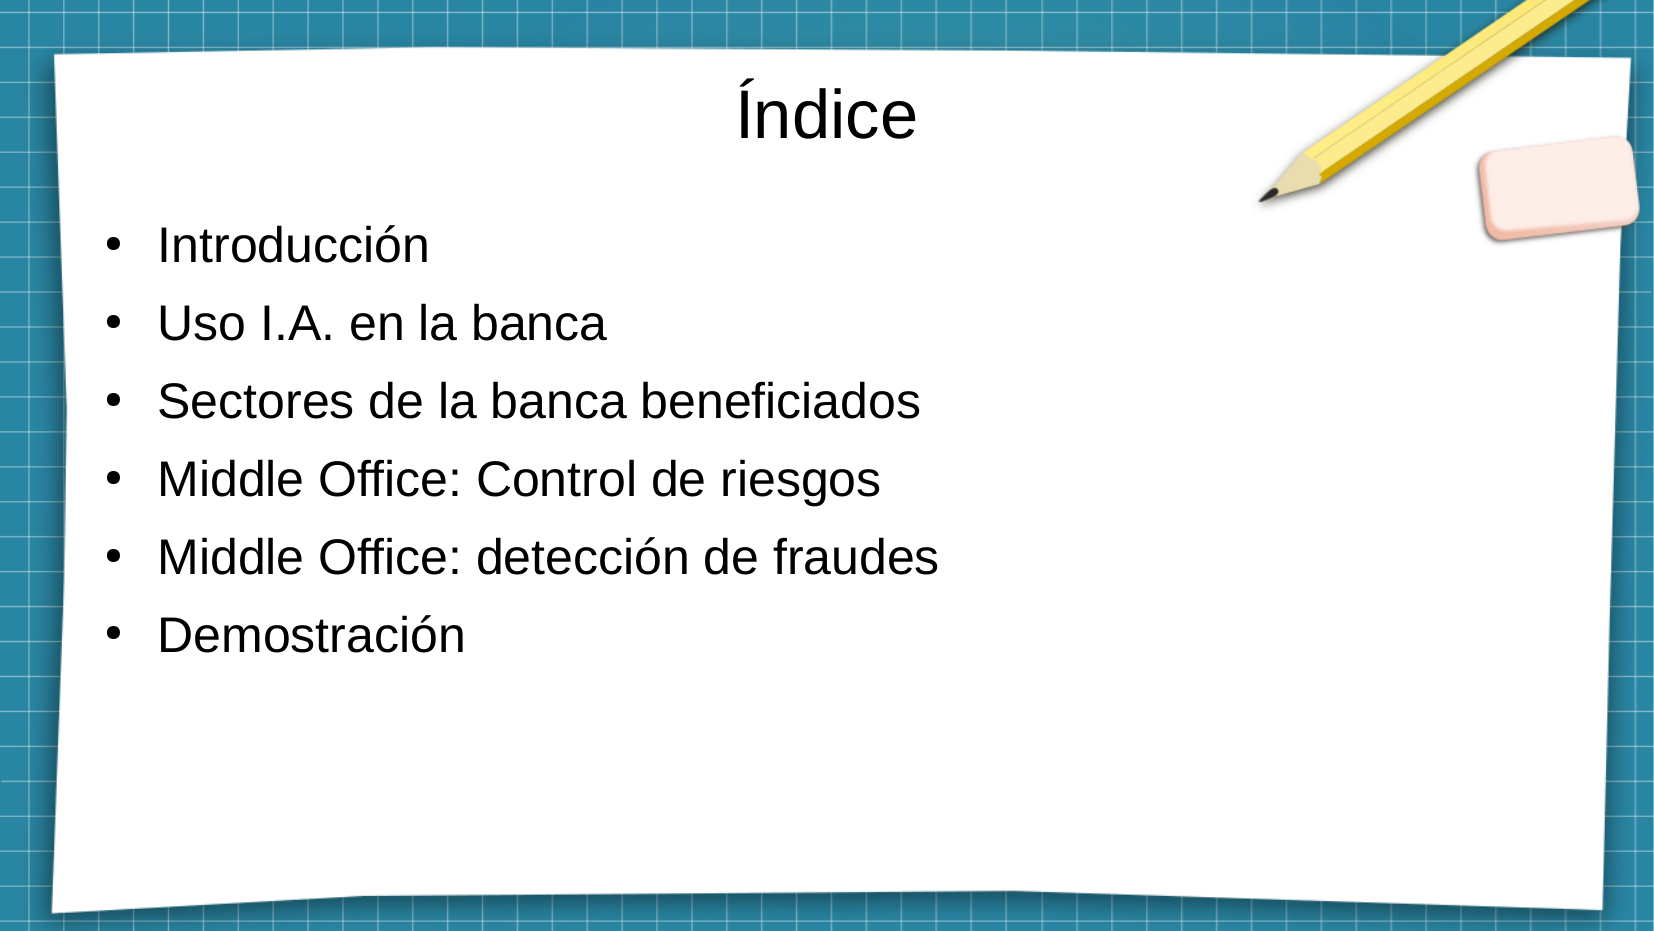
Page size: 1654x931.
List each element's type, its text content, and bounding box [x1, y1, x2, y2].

picture [0, 0, 1654, 931]
title Índice [82, 37, 1571, 193]
list Introducción Uso I.A. en la banca Sectores de la banca beneficiados Middle Office: Control de riesgos Middle Office: detección de fraudes Demostración [86, 217, 1575, 758]
